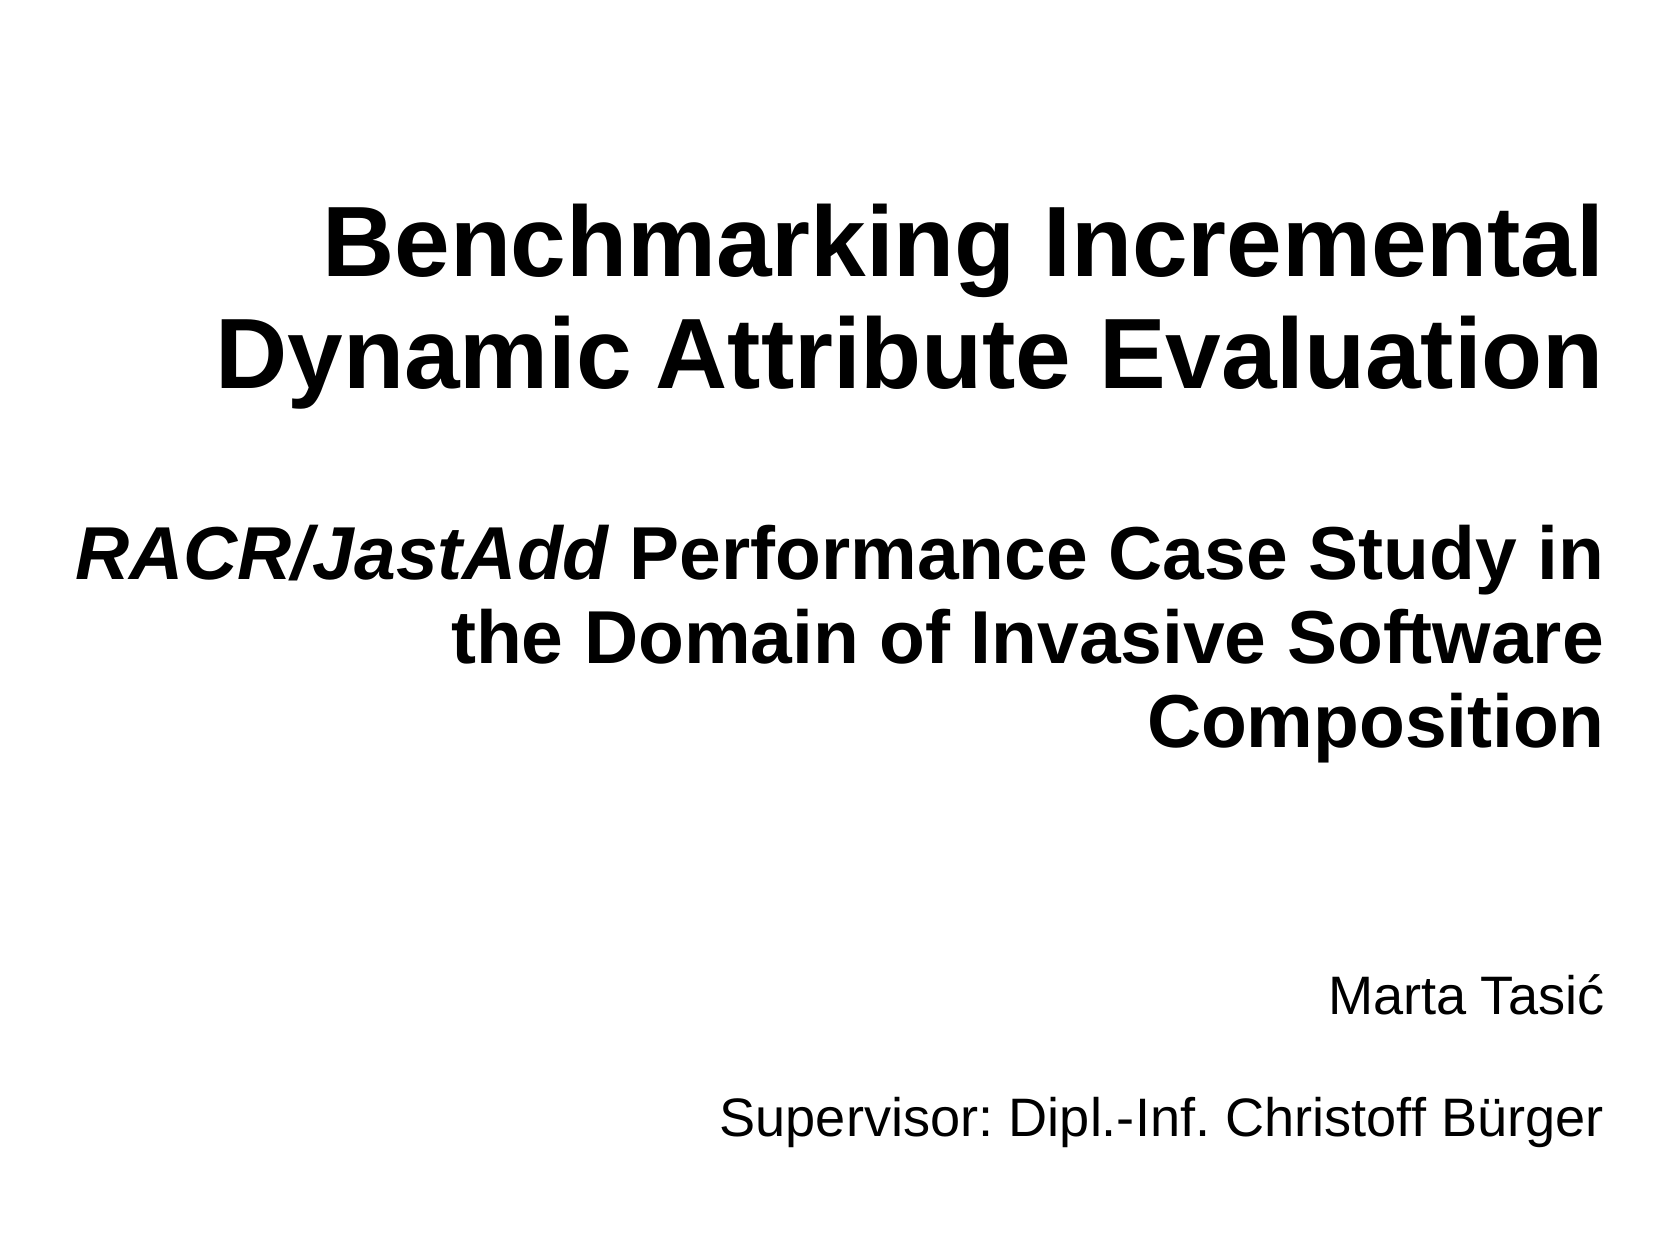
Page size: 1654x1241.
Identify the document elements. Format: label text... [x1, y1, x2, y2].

text_box Marta Tasić Supervisor: Dipl.-Inf. Christoff Bürger [704, 958, 1620, 1156]
title Benchmarking Incremental Dynamic Attribute Evaluation RACR/JastAdd Performance Case Study in the Domain of Invasive Software Composition [45, 107, 1606, 946]
